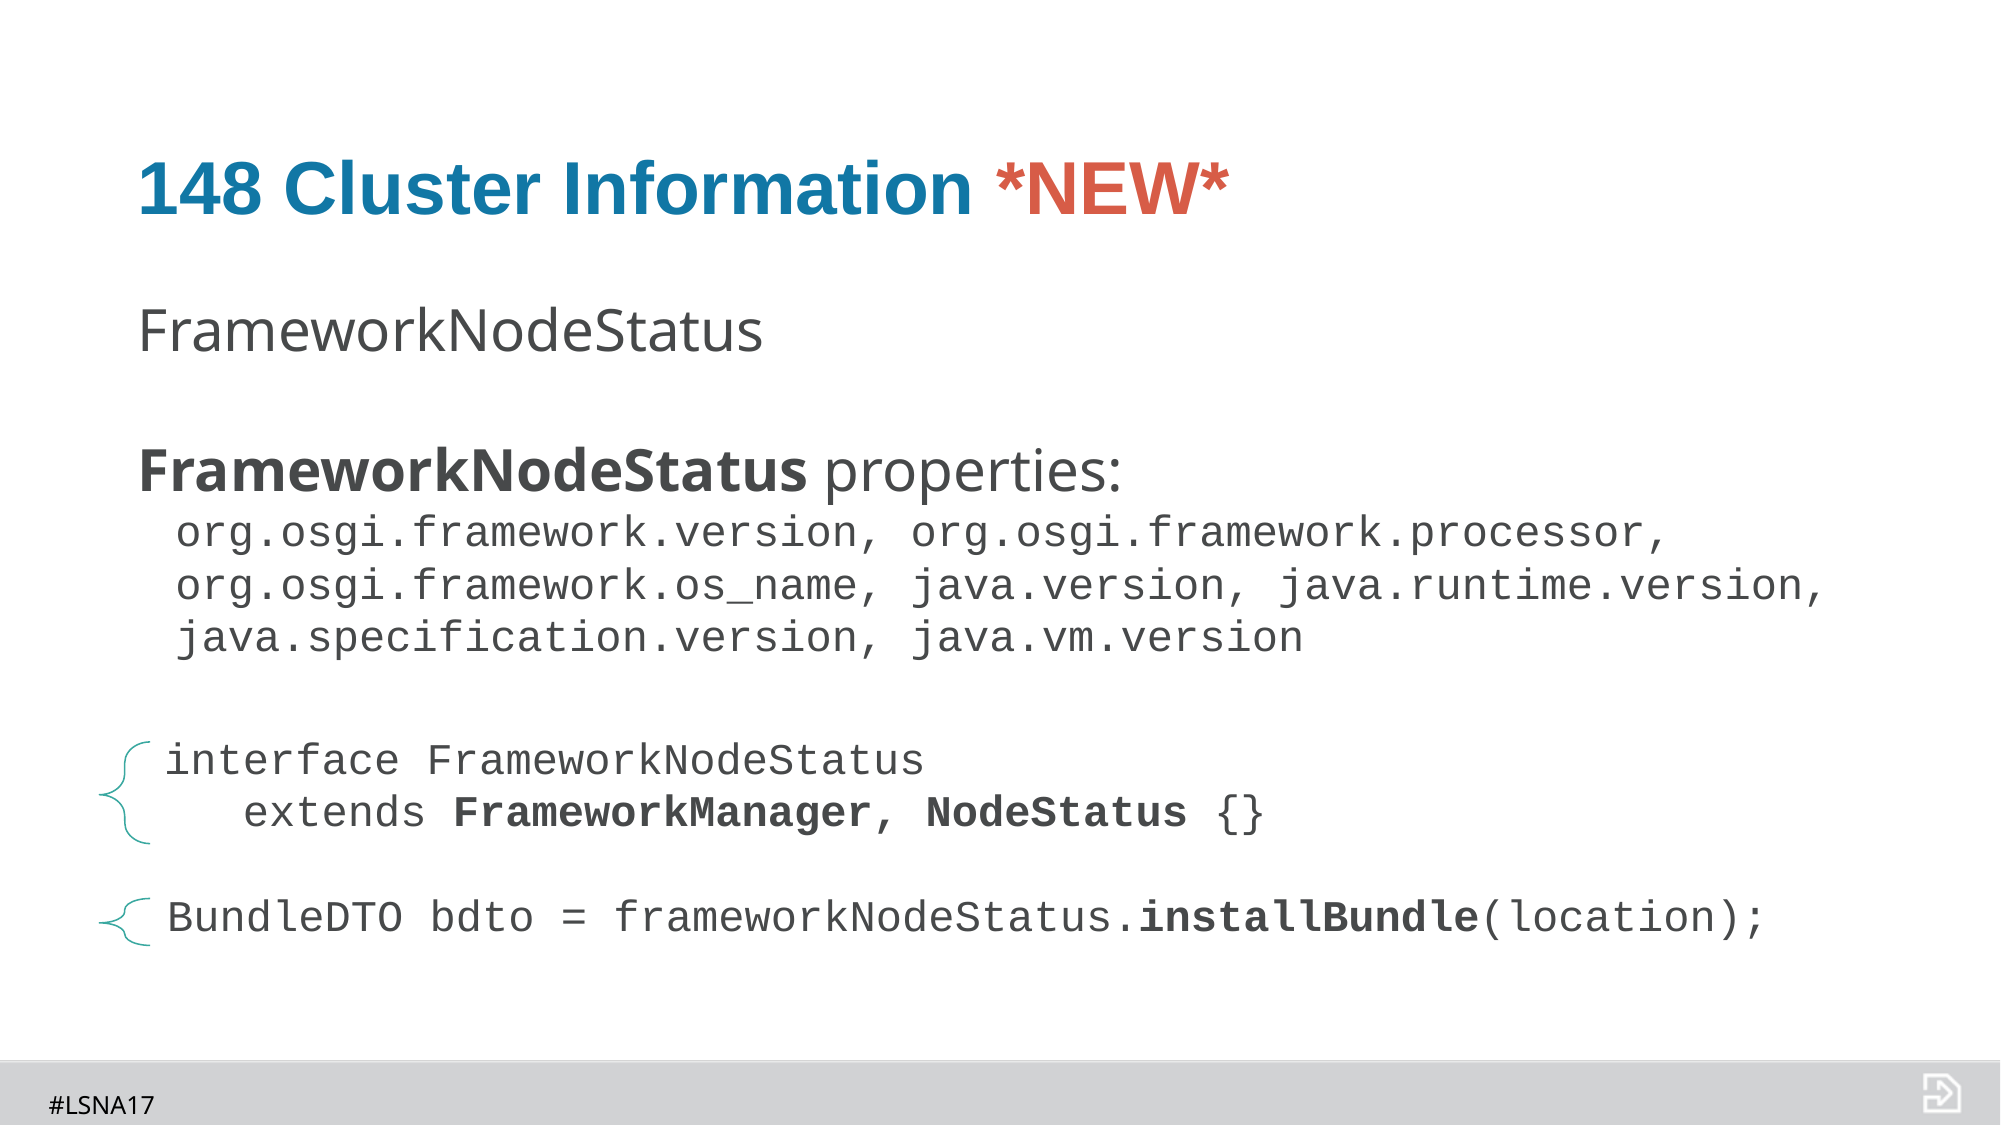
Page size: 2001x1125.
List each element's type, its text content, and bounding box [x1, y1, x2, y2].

title 148 Cluster Information *NEW* [122, 142, 1600, 227]
picture [0, 0, 2001, 1125]
list FrameworkNodeStatus FrameworkNodeStatus properties: org.osgi.framework.version, org.osgi.framework.processor, org.osgi.framework.os_name, java.version, java.runtime.version, java.specification.version, java.vm.version interface FrameworkNodeStatus extends FrameworkManager, NodeStatus {} BundleDTO bdto = frameworkNodeStatus.installBundle(location); [122, 285, 1857, 995]
